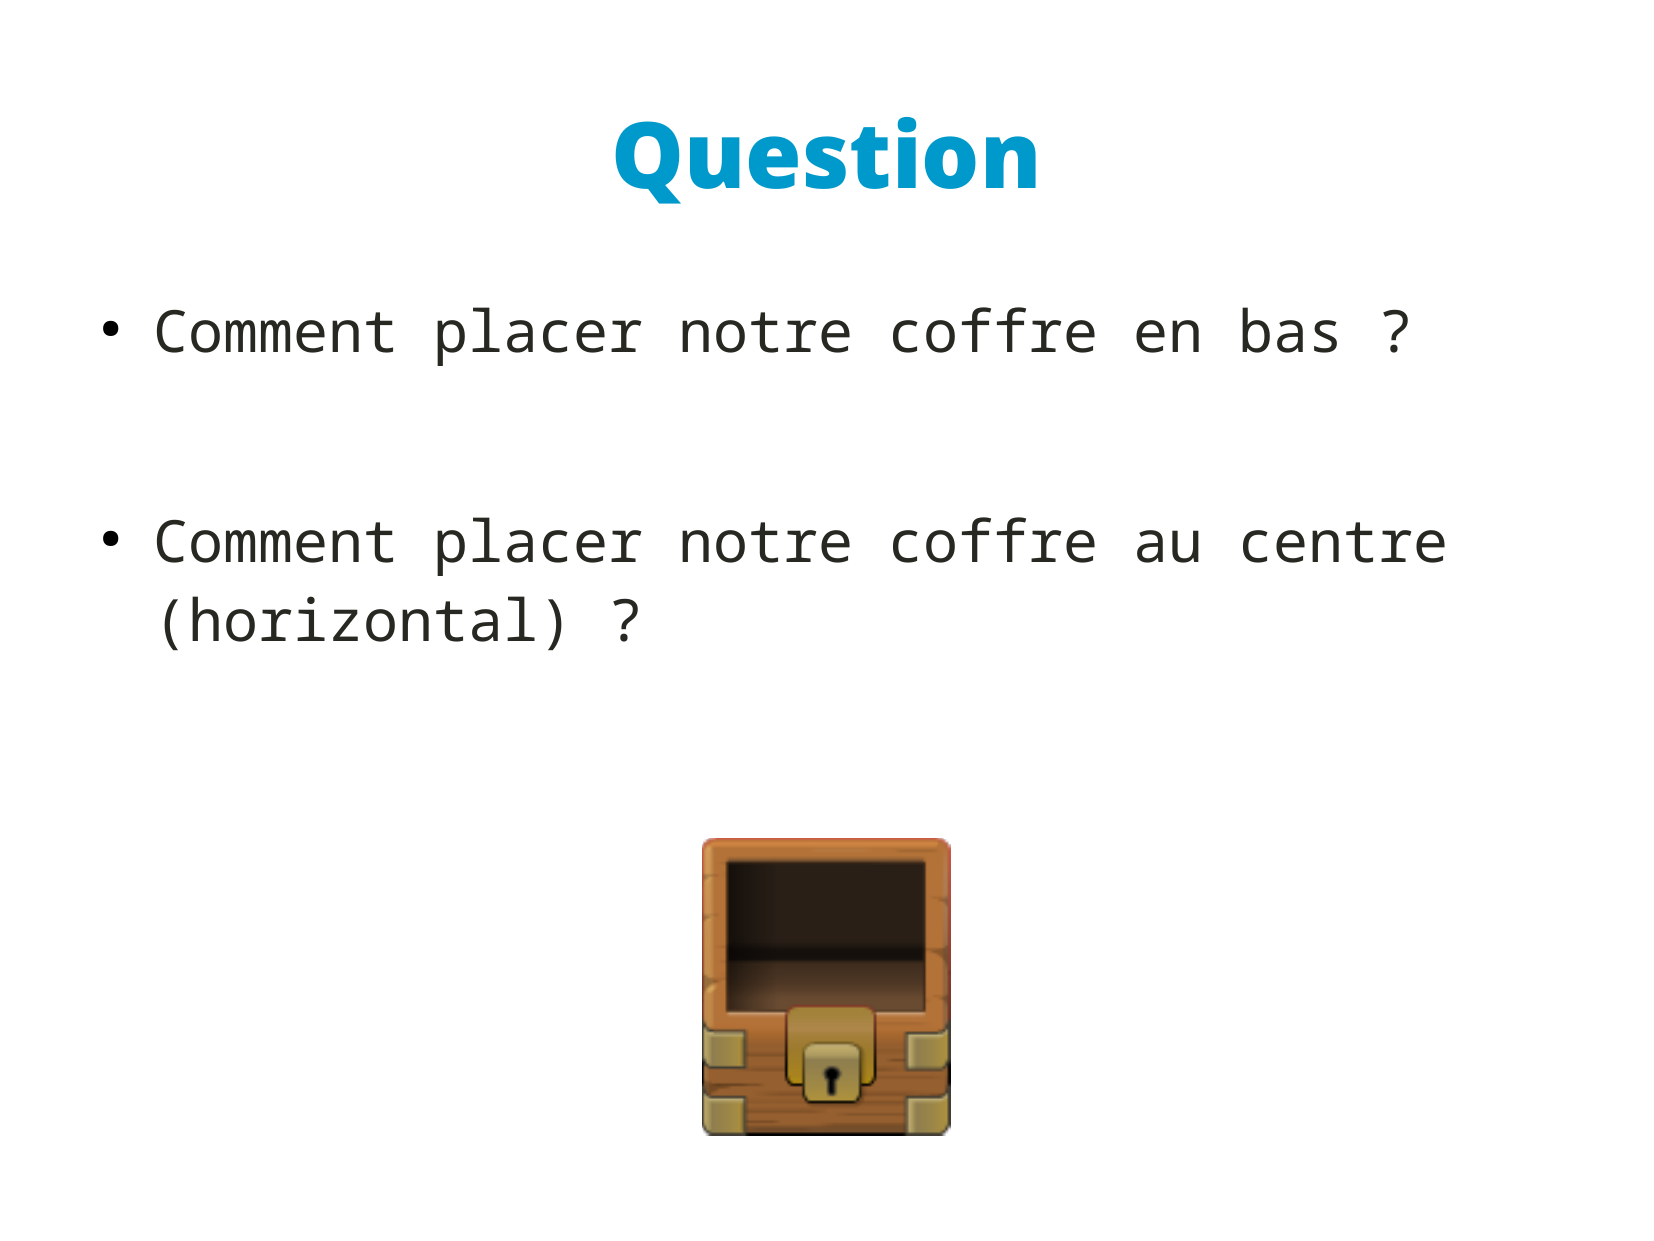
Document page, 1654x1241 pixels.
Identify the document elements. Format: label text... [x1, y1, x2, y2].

list Comment placer notre coffre en bas ? Comment placer notre coffre au centre (horizontal) ? [82, 290, 1571, 1010]
picture [702, 838, 951, 1136]
title Question [82, 49, 1571, 257]
